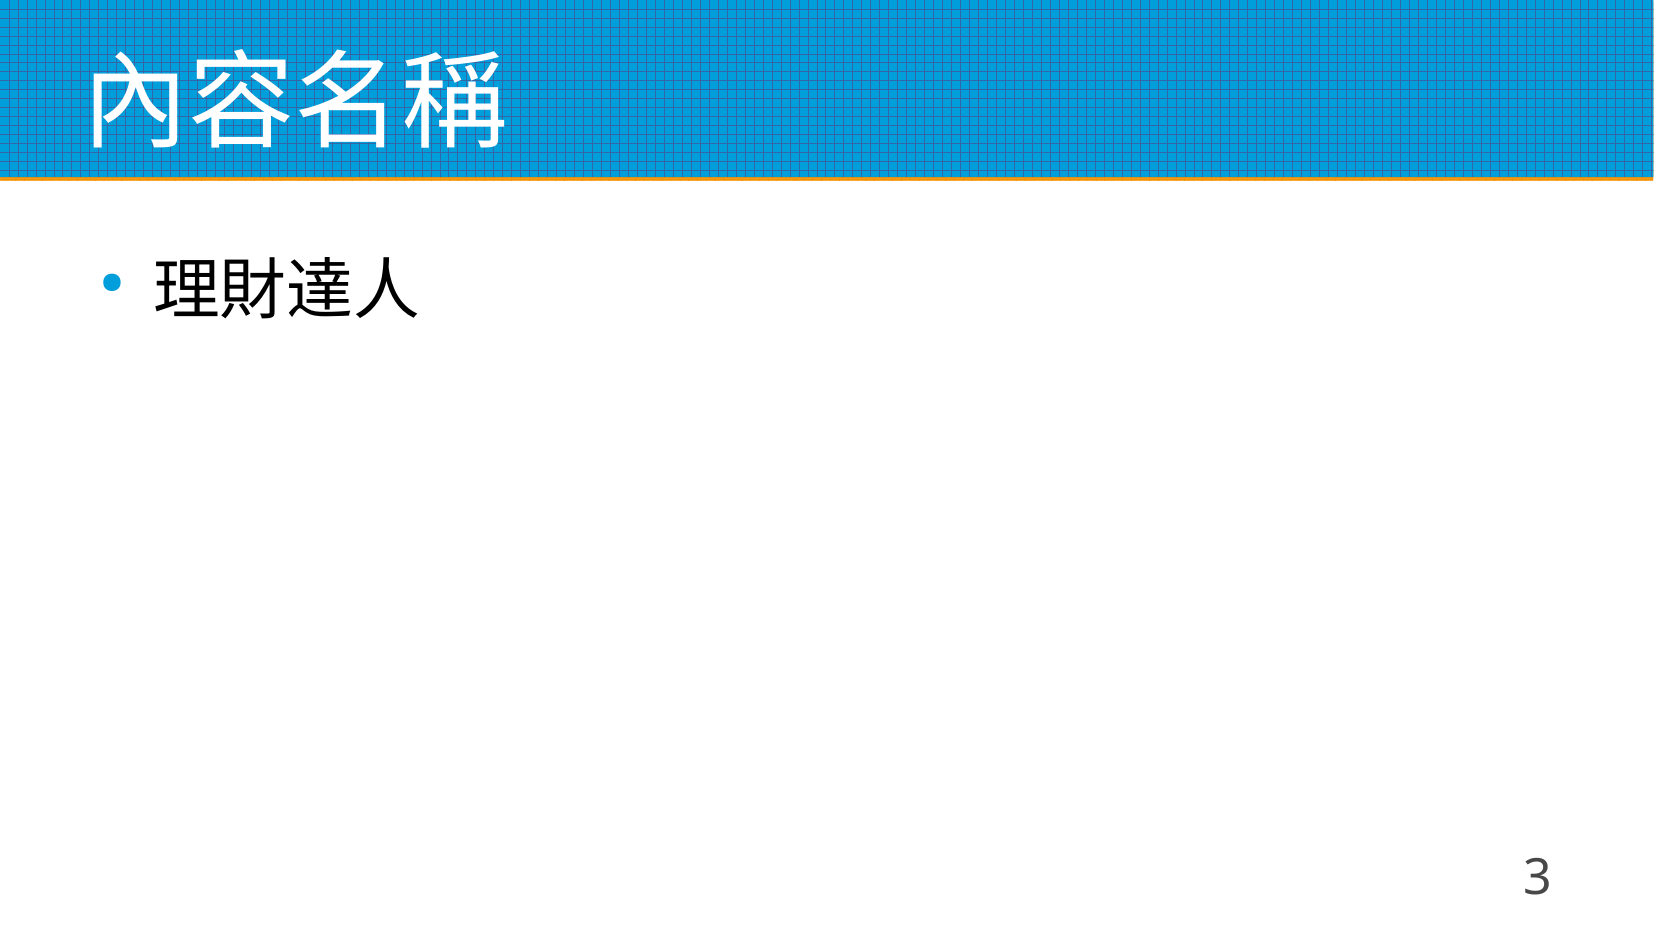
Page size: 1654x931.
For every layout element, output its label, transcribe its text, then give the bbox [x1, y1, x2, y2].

list 理財達人 [82, 236, 1563, 811]
title 內容名稱 [82, 14, 1571, 171]
